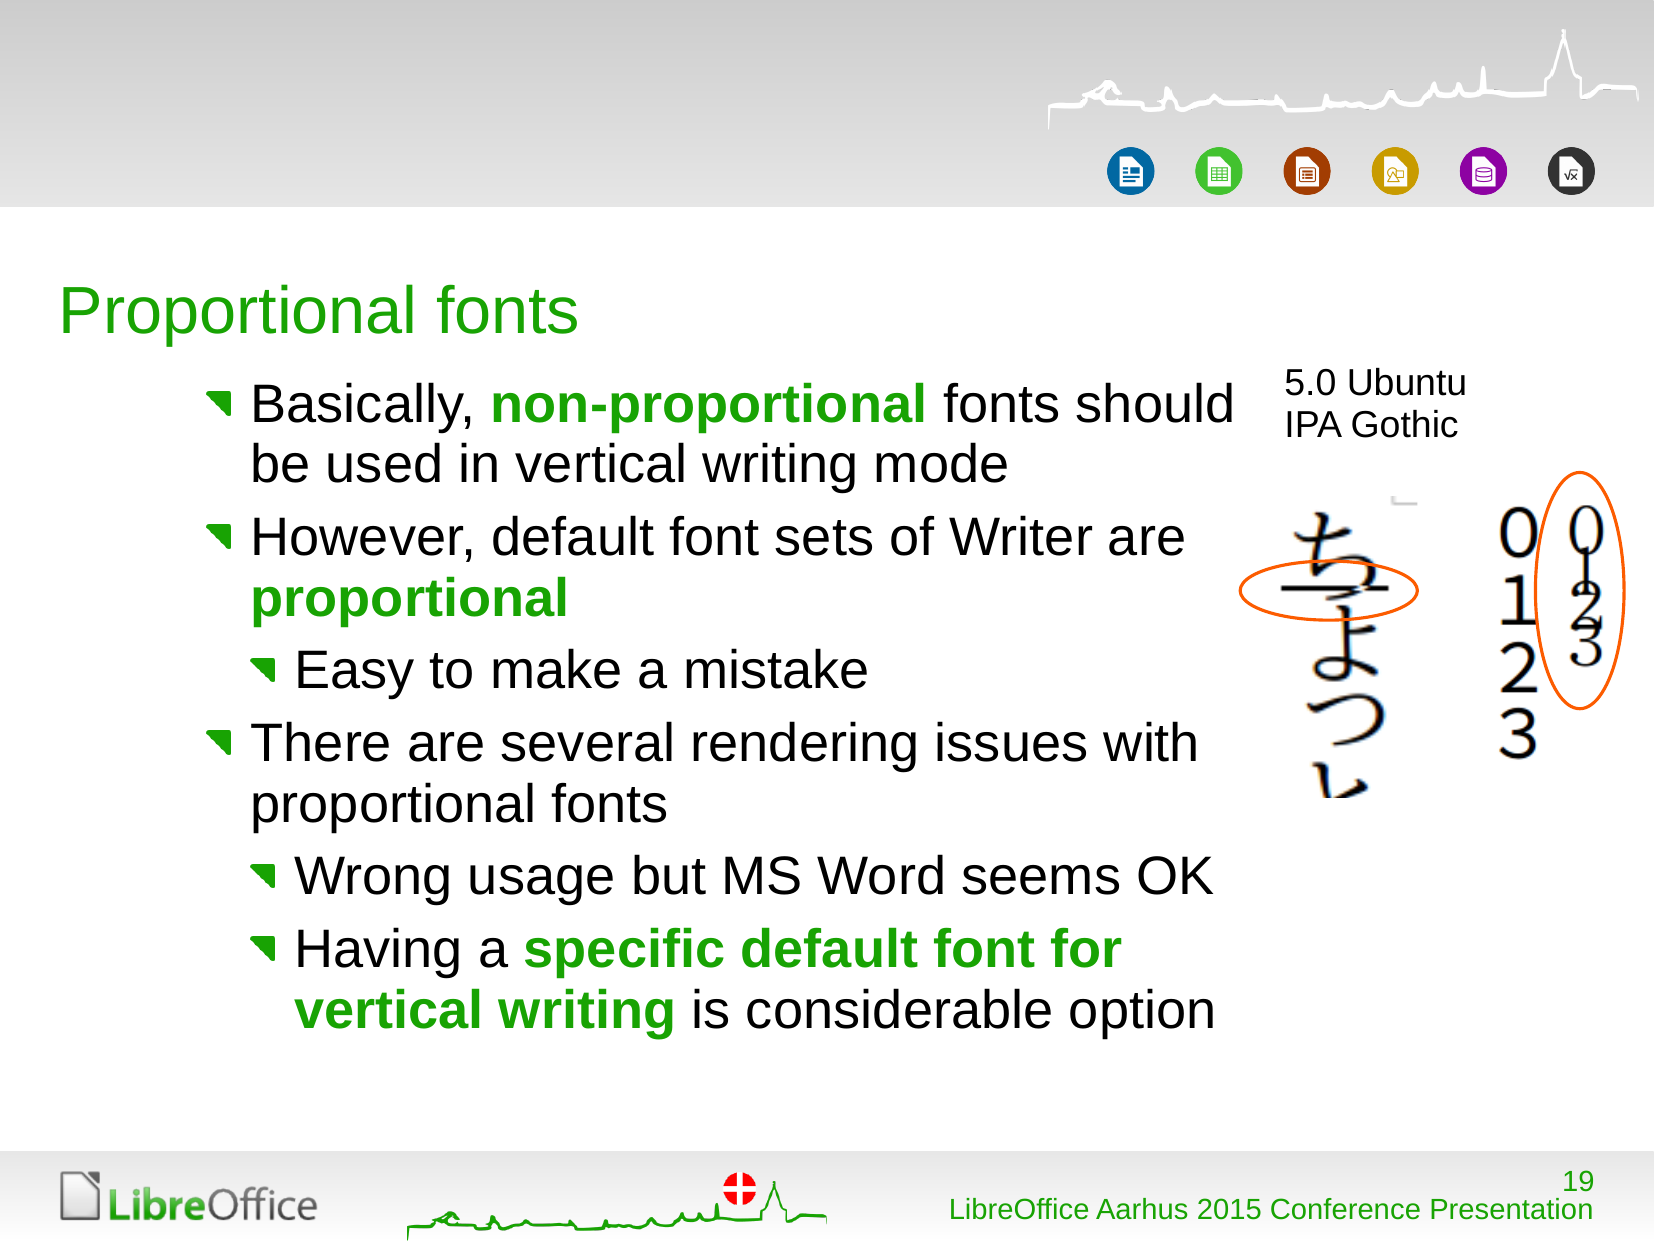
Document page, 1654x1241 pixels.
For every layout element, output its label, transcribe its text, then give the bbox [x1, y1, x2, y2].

list Basically, non-proportional fonts should be used in vertical writing mode However, default font sets of Writer are proportional Easy to make a mistake There are several rendering issues with proportional fonts Wrong usage but MS Word seems OK Having a specific default font for vertical writing is considerable option [206, 373, 1241, 1162]
title Proportional fonts [59, 236, 1595, 384]
picture [1269, 496, 1418, 584]
picture [1476, 501, 1622, 771]
picture [1538, 501, 1622, 707]
text_box 5.0 Ubuntu IPA Gothic [1269, 354, 1565, 454]
picture [1107, 147, 1595, 195]
picture [407, 1172, 827, 1241]
picture [1269, 563, 1415, 618]
picture [1611, 501, 1622, 537]
picture [41, 1152, 337, 1240]
picture [1048, 29, 1639, 130]
picture [1269, 597, 1418, 798]
